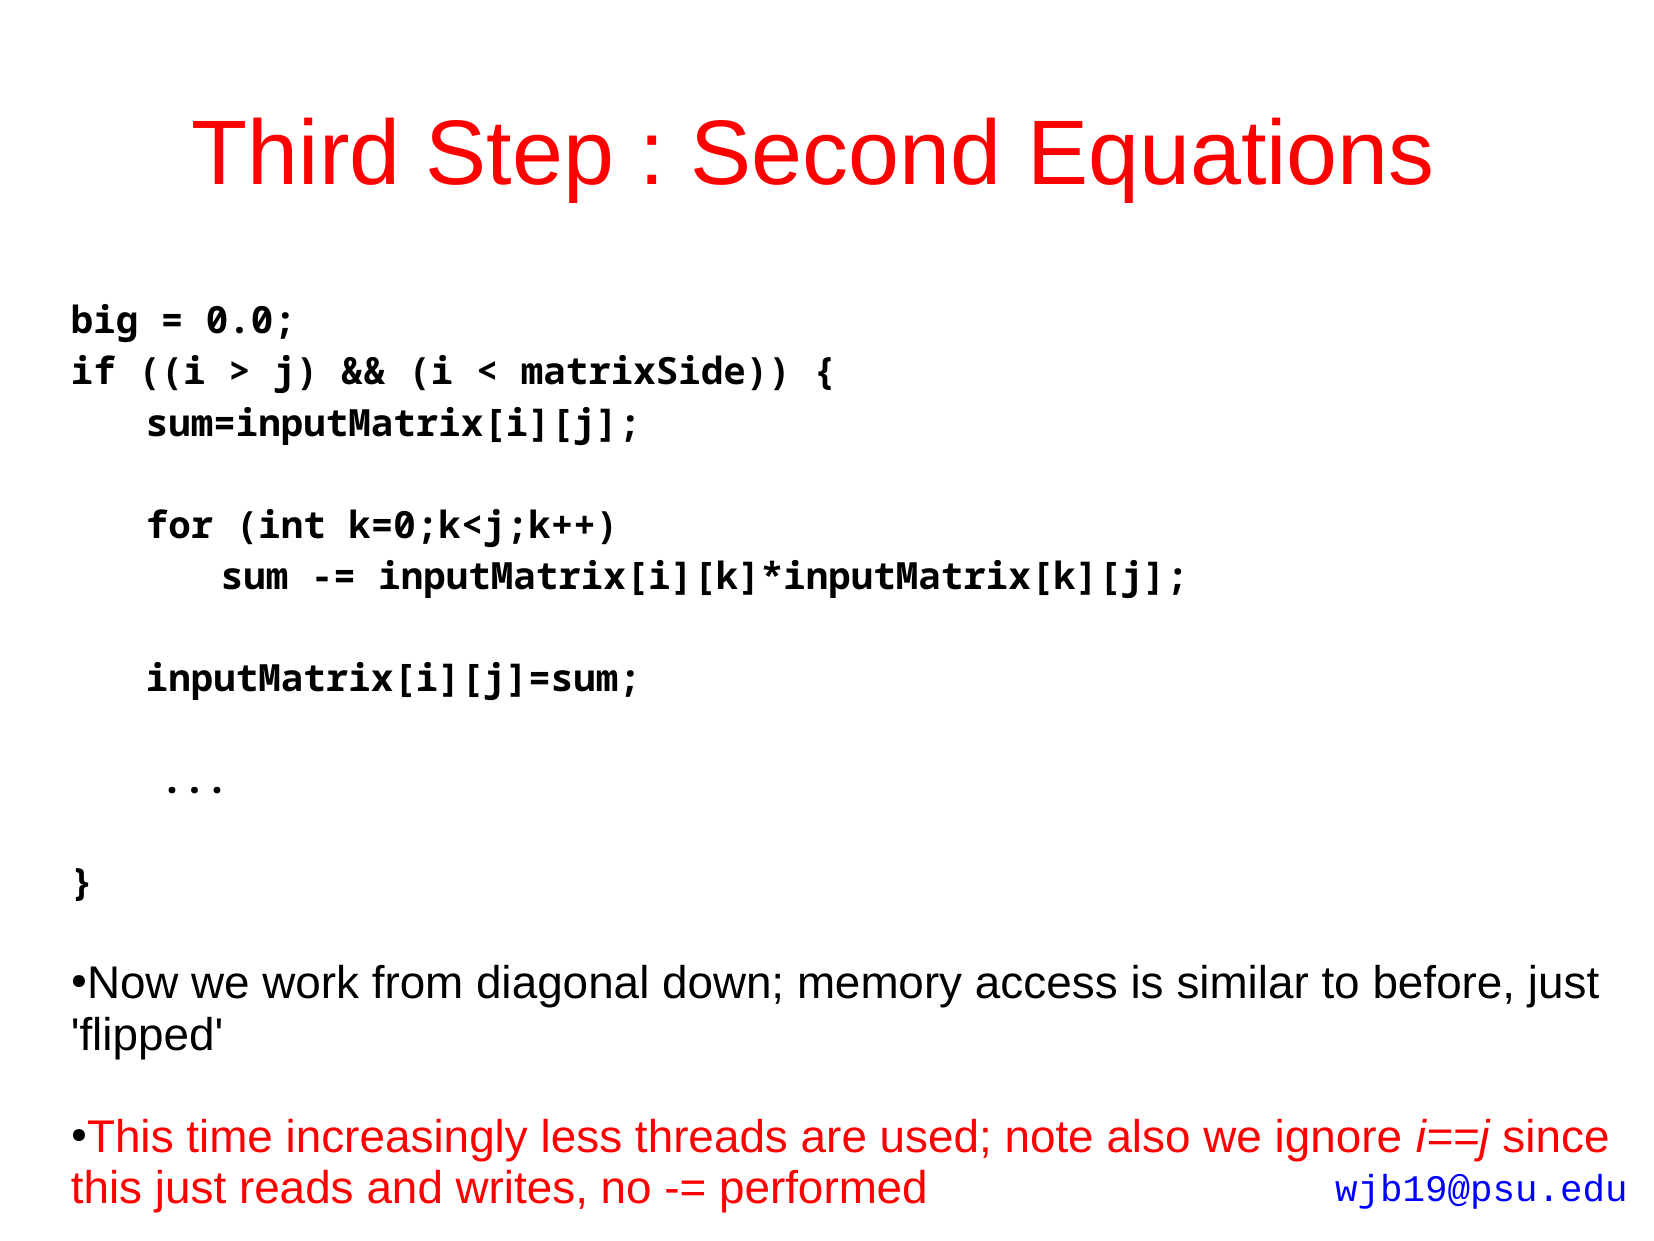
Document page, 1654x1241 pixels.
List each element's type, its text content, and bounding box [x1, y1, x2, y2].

subtitle big = 0.0; if ((i > j) && (i < matrixSide)) { sum=inputMatrix[i][j]; for (int k=0;k<j;k++) sum -= inputMatrix[i][k]*inputMatrix[k][j]; inputMatrix[i][j]=sum; ... } Now we work from diagonal down; memory access is similar to before, just 'flipped' This time increasingly less threads are used; note also we ignore i==j since this just reads and writes, no -= performed [70, 242, 1642, 1185]
text_box wjb19@psu.edu [1320, 1162, 1643, 1220]
title Third Step : Second Equations [82, 49, 1571, 242]
